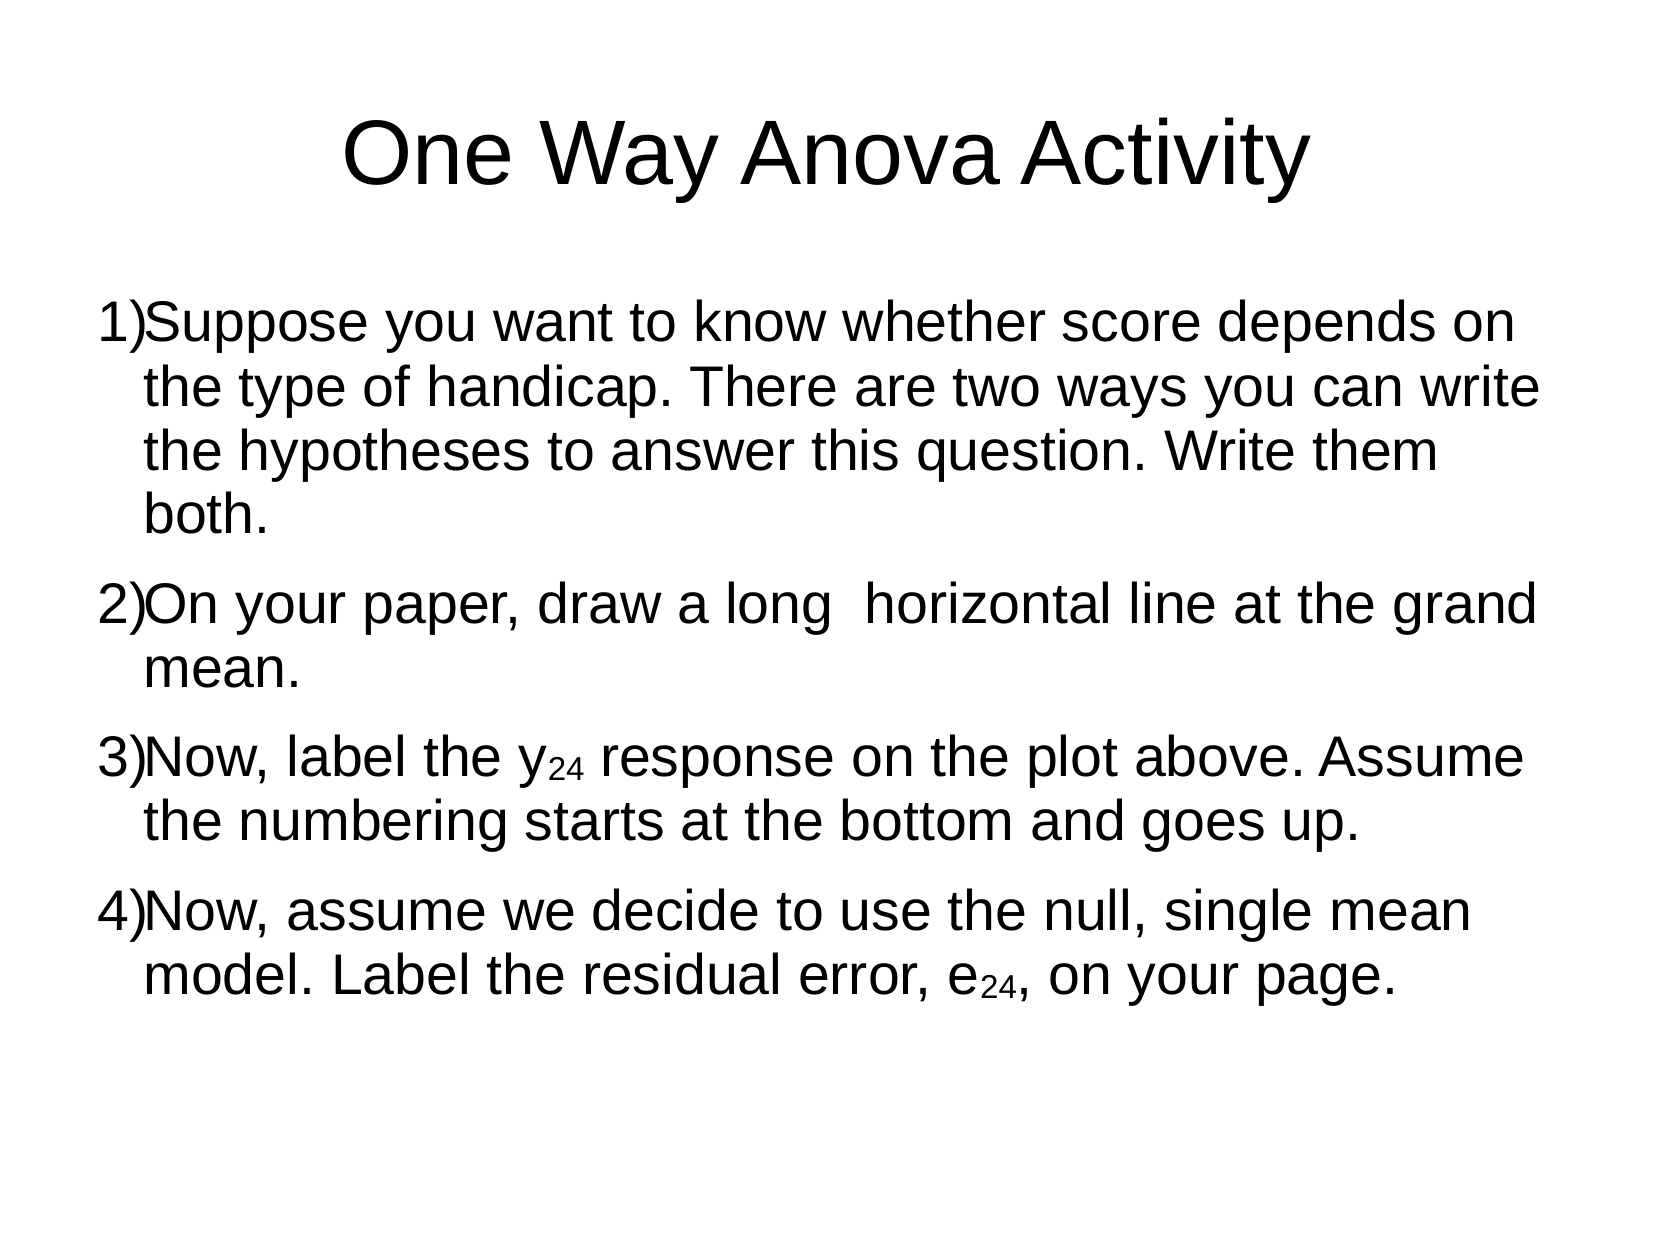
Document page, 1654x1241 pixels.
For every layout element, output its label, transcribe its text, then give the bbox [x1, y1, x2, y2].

title One Way Anova Activity [82, 49, 1571, 257]
list Suppose you want to know whether score depends on the type of handicap. There are two ways you can write the hypotheses to answer this question. Write them both. On your paper, draw a long horizontal line at the grand mean. Now, label the y24 response on the plot above. Assume the numbering starts at the bottom and goes up. Now, assume we decide to use the null, single mean model. Label the residual error, e24, on your page. [82, 290, 1571, 1010]
